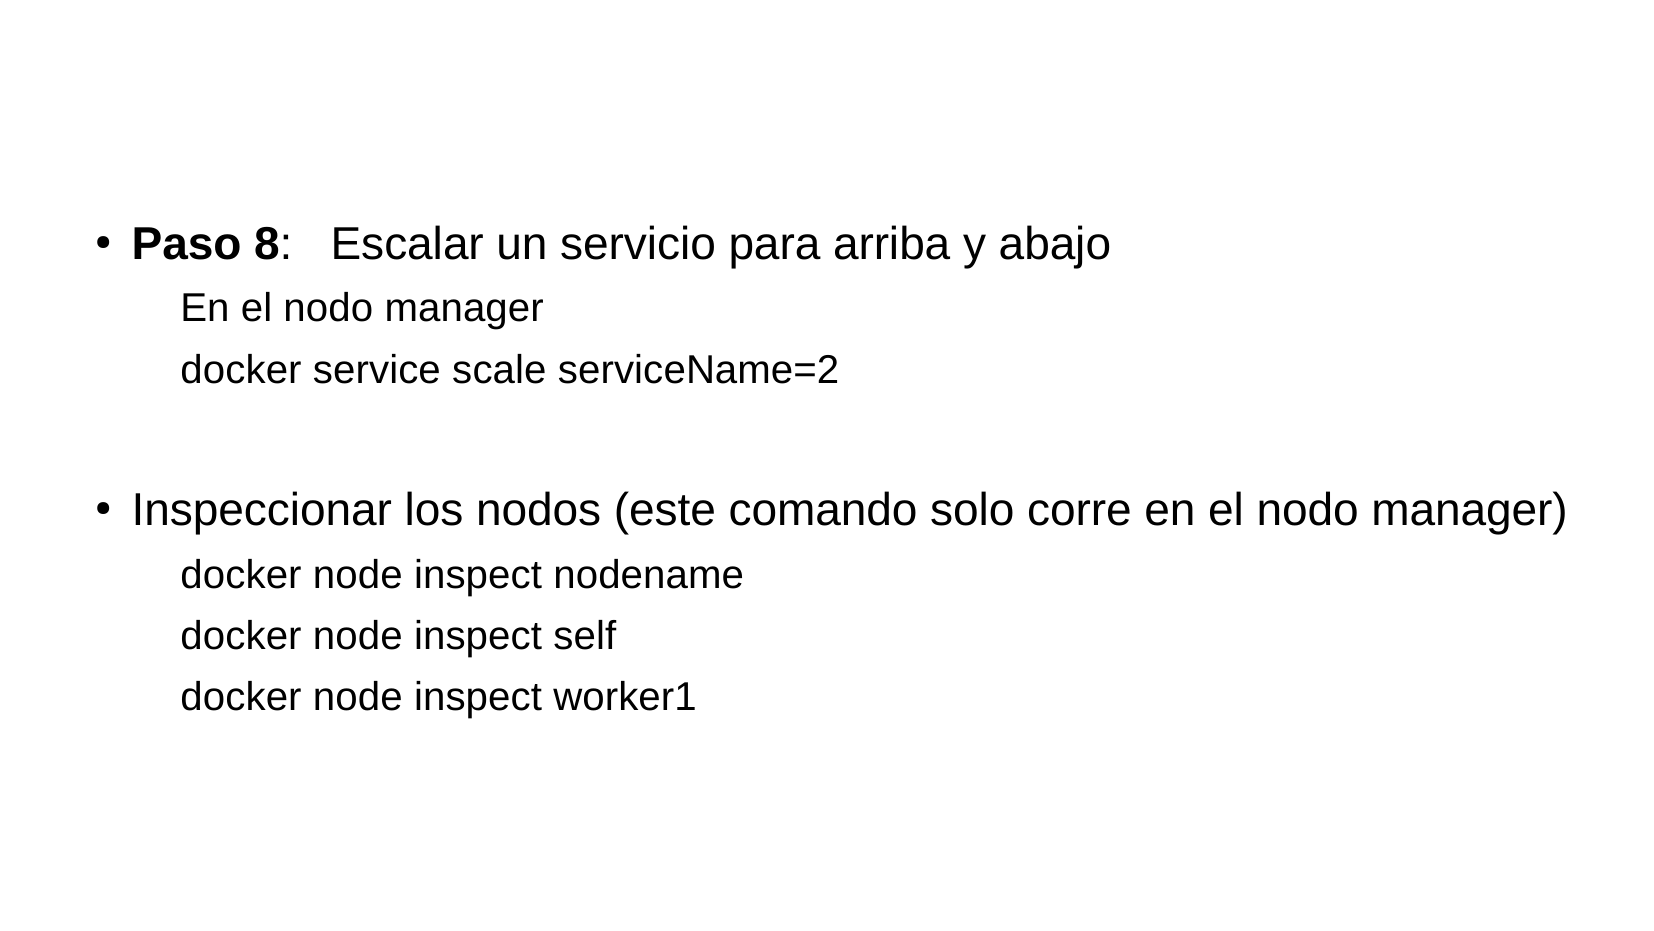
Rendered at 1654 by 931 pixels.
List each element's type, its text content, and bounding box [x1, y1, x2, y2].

list Paso 8: Escalar un servicio para arriba y abajo En el nodo manager docker service scale serviceName=2 Inspeccionar los nodos (este comando solo corre en el nodo manager) docker node inspect nodename docker node inspect self docker node inspect worker1 [82, 217, 1571, 758]
